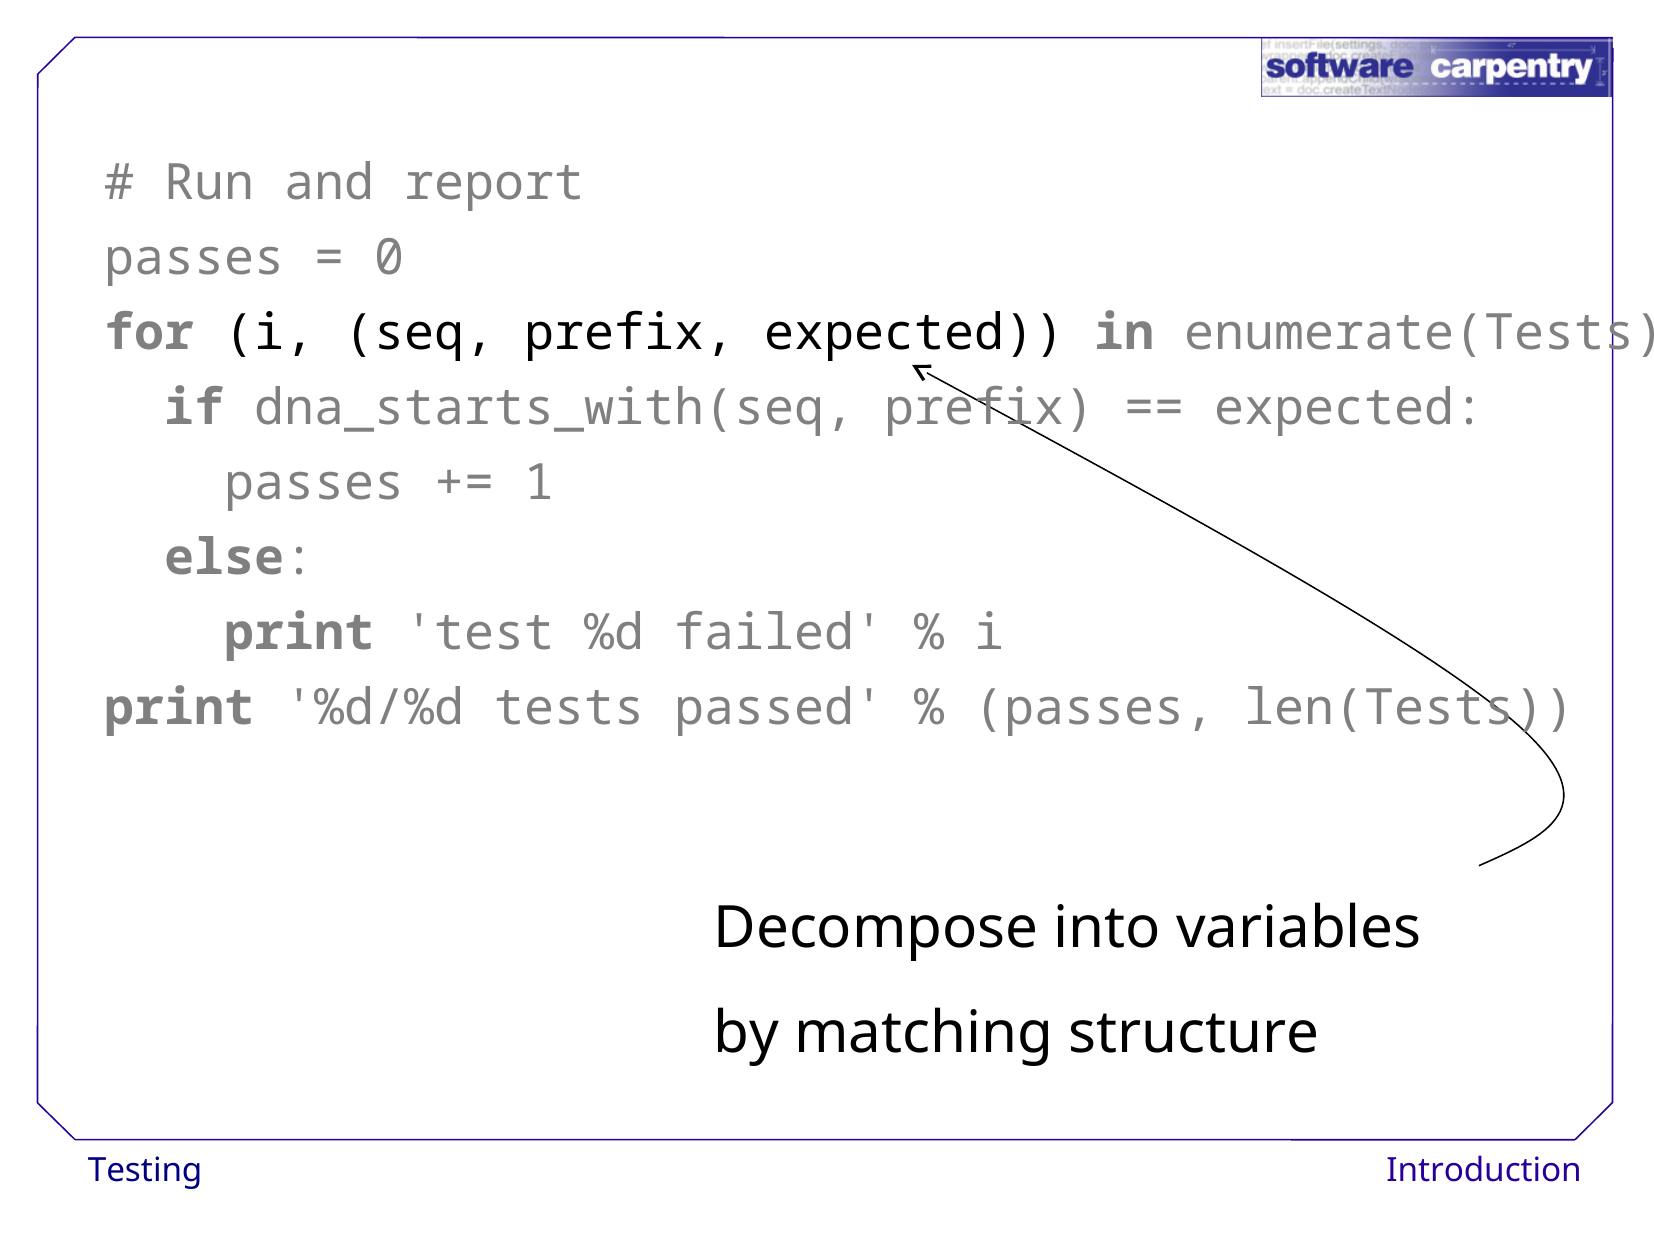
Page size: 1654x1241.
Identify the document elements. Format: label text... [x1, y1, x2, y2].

picture [1261, 39, 1613, 97]
text_box # Run and report passes = 0 for (i, (seq, prefix, expected)) in enumerate(Tests): if dna_starts_with(seq, prefix) == expected: passes += 1 else: print 'test %d failed' % i print '%d/%d tests passed' % (passes, len(Tests)) [89, 126, 1512, 772]
text_box Decompose into variables by matching structure [698, 846, 1587, 1073]
